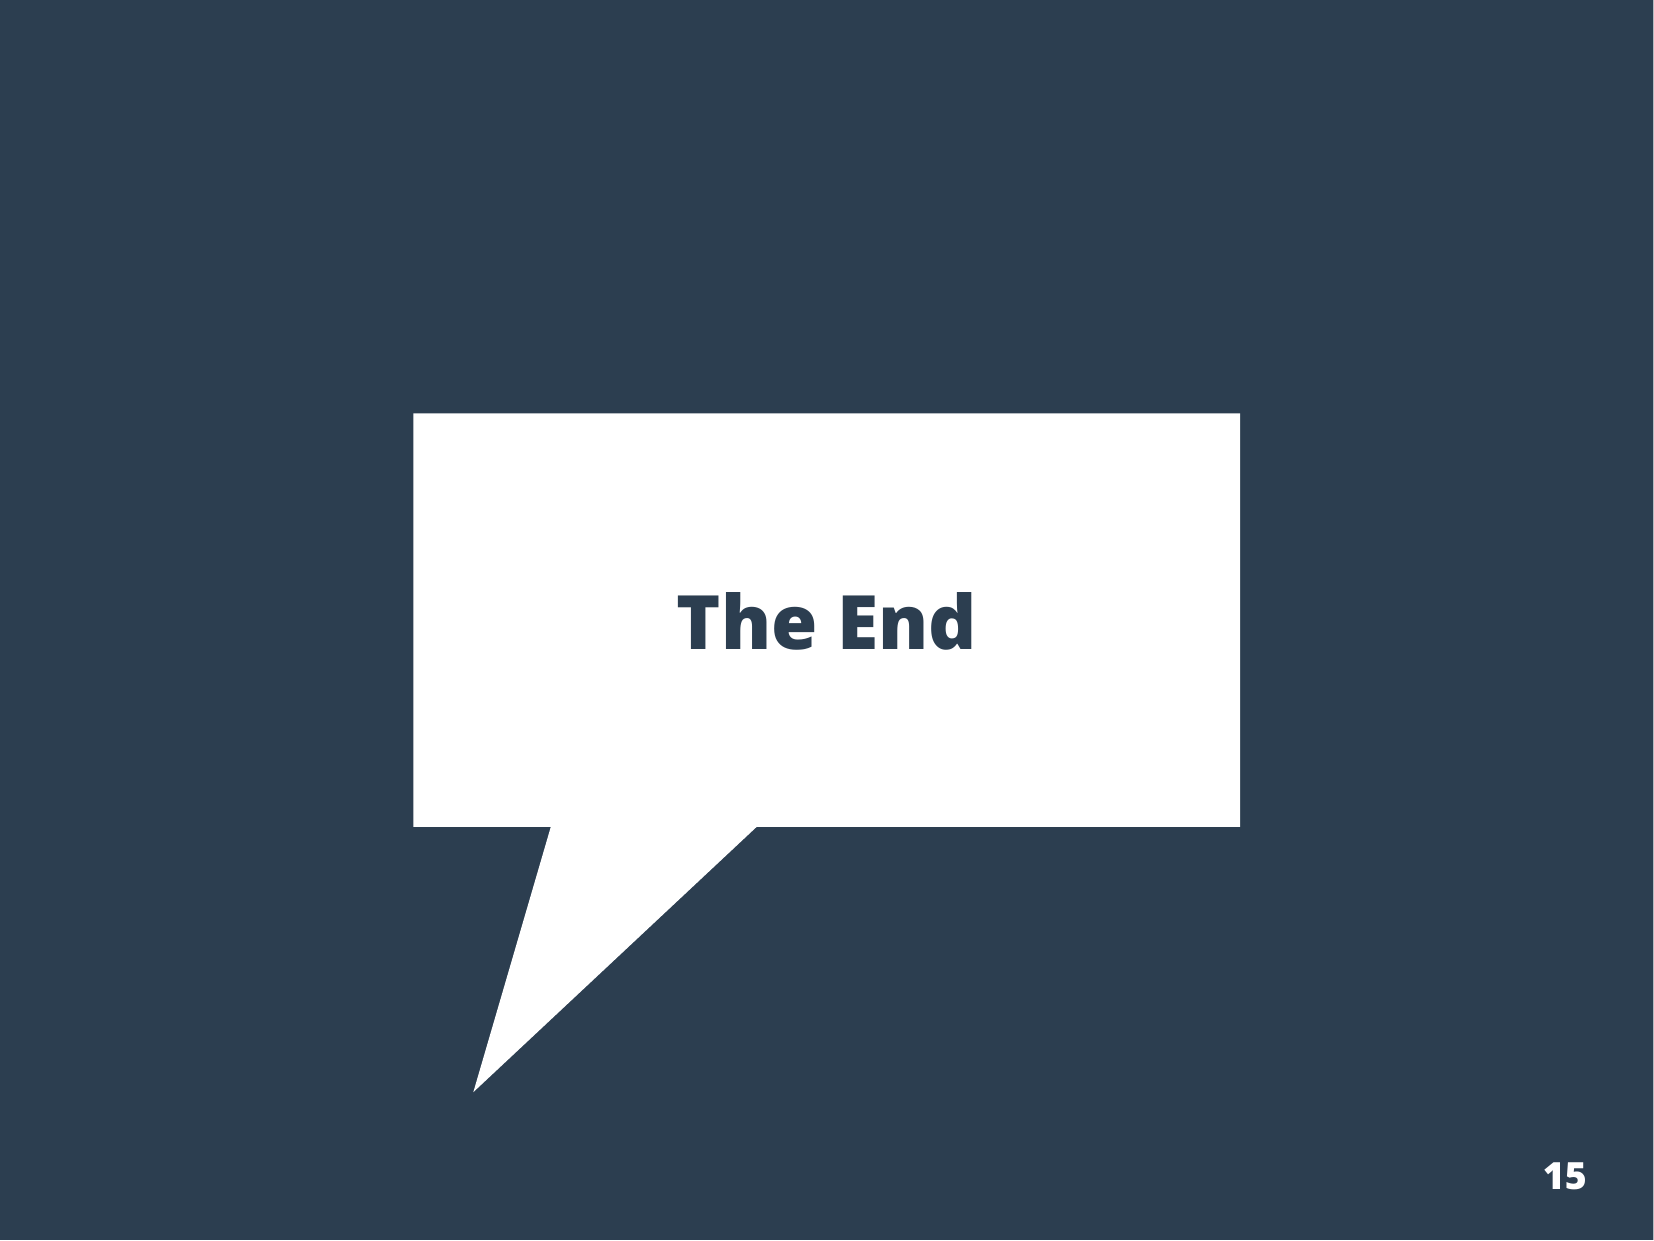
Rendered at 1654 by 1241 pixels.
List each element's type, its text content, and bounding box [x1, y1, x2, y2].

title The End [442, 442, 1211, 798]
